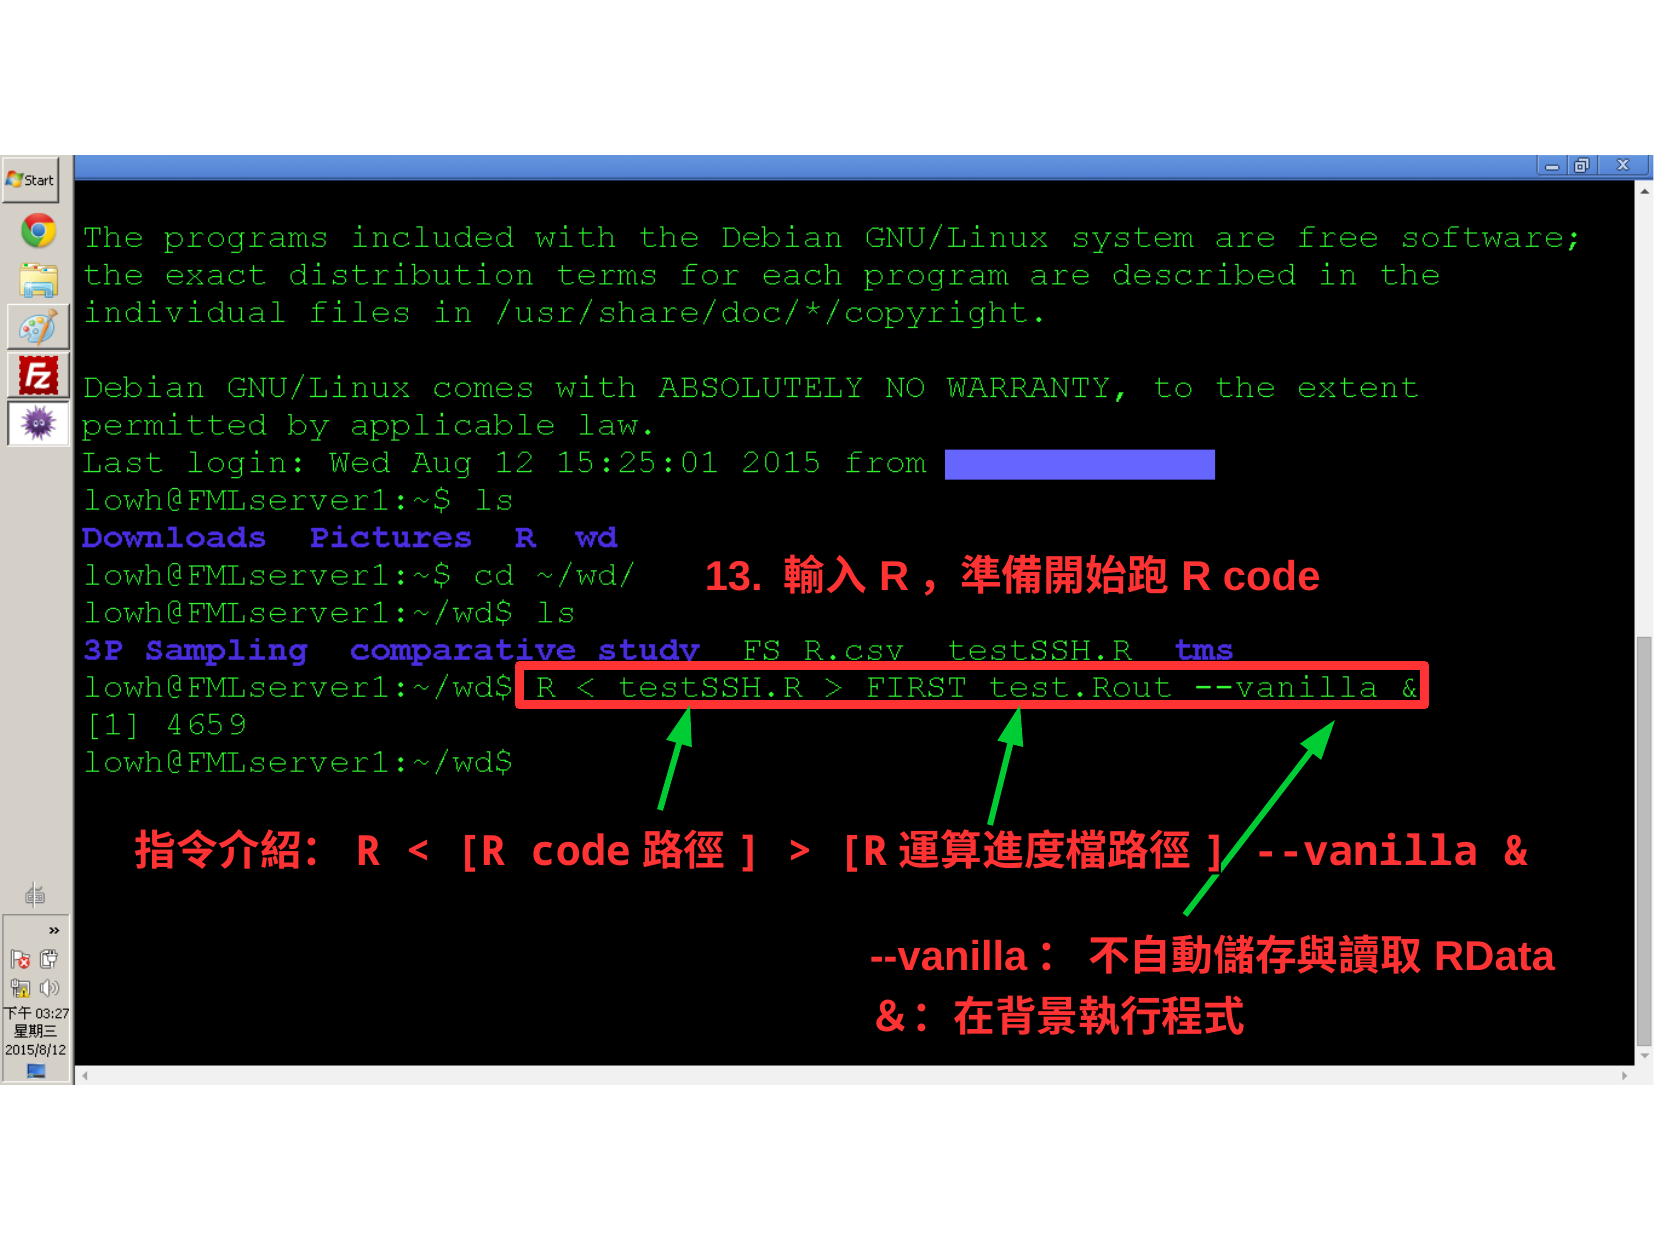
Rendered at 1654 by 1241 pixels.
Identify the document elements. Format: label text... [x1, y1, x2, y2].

picture [0, 155, 1654, 1085]
text_box [945, 449, 1216, 480]
text_box 13. 輸入R，準備開始跑R code [690, 534, 1621, 629]
text_box --vanilla： 不自動儲存與讀取RData ＆：在背景執行程式 [855, 914, 1591, 1083]
text_box 指令介紹：R < [R code路徑] > [R運算進度檔路徑] --vanilla & [120, 810, 1570, 936]
